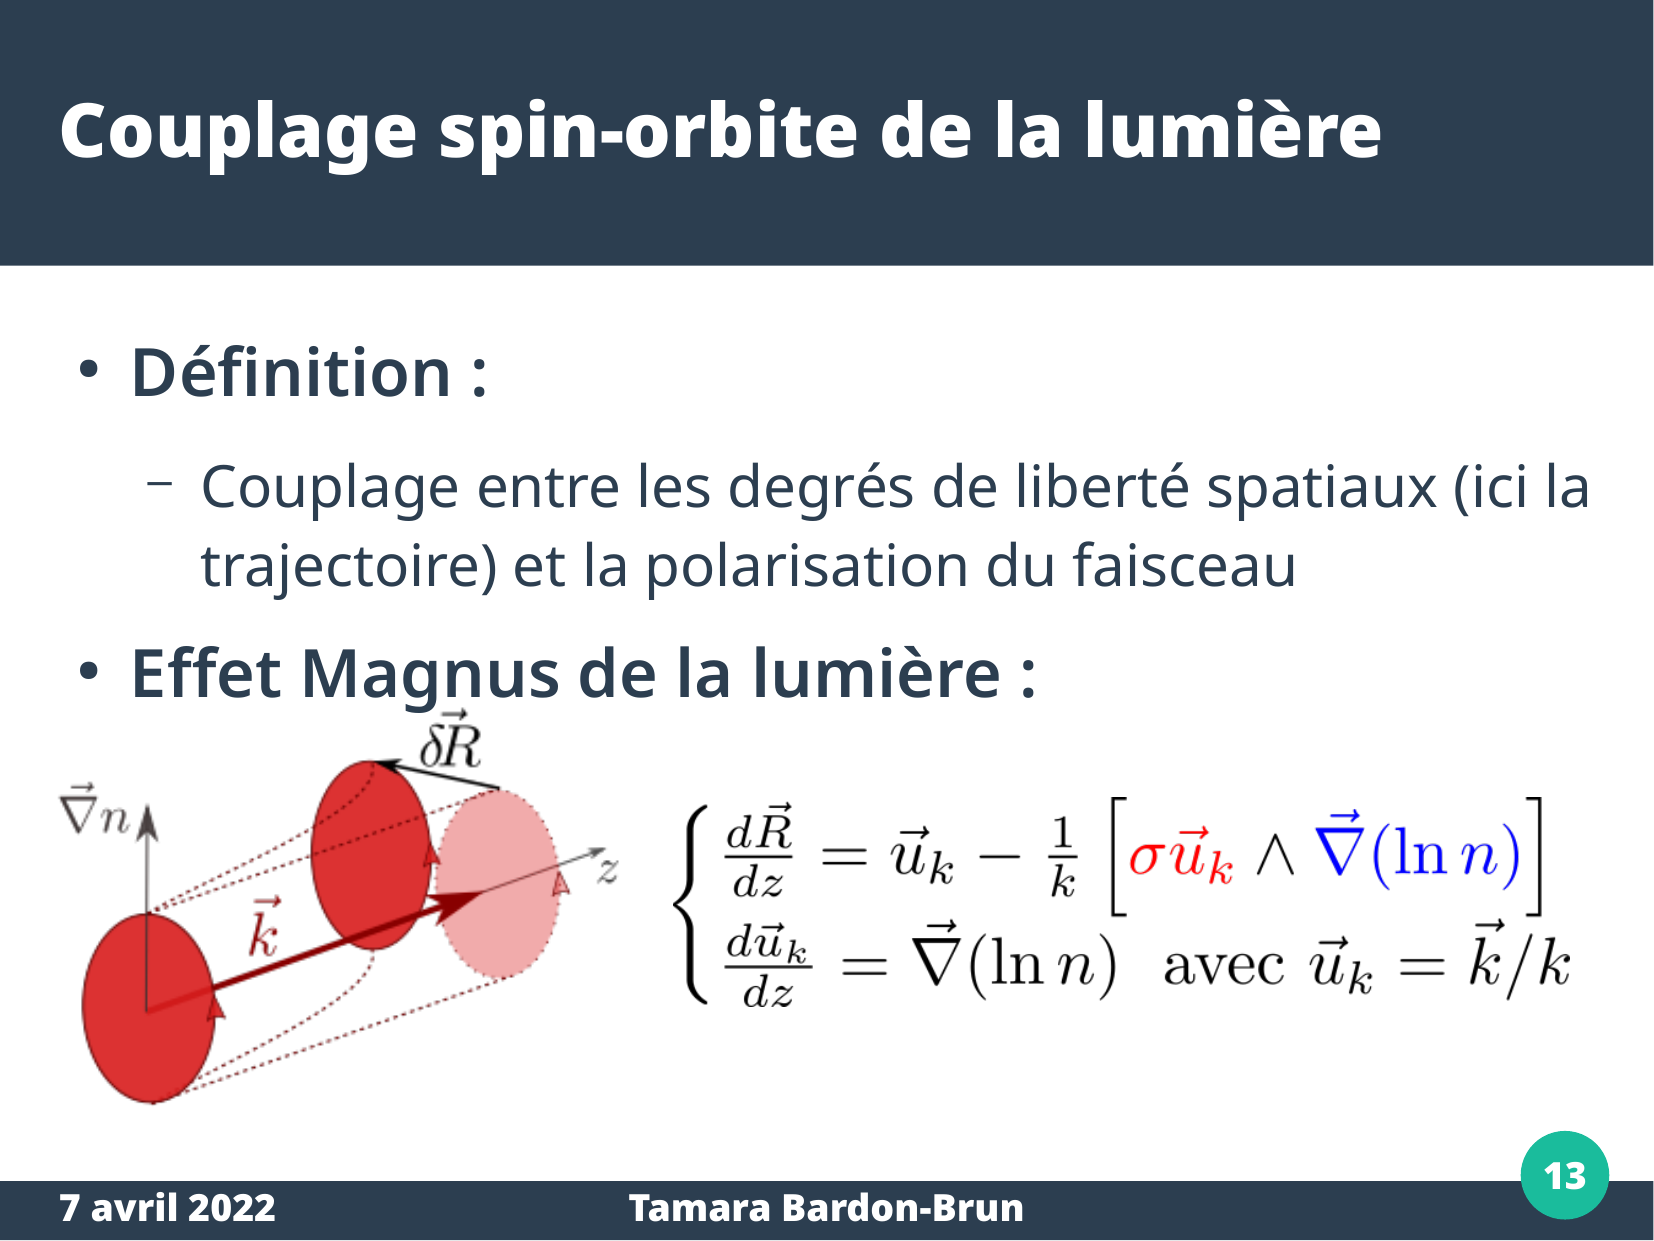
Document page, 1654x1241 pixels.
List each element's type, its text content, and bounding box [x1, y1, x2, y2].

title Couplage spin-orbite de la lumière [59, 49, 1595, 207]
picture [673, 797, 1570, 1007]
list Définition : Couplage entre les degrés de liberté spatiaux (ici la trajectoire) et la polarisation du faisceau [59, 324, 1595, 626]
list Effet Magnus de la lumière : [59, 626, 1595, 1022]
picture [27, 687, 638, 1152]
